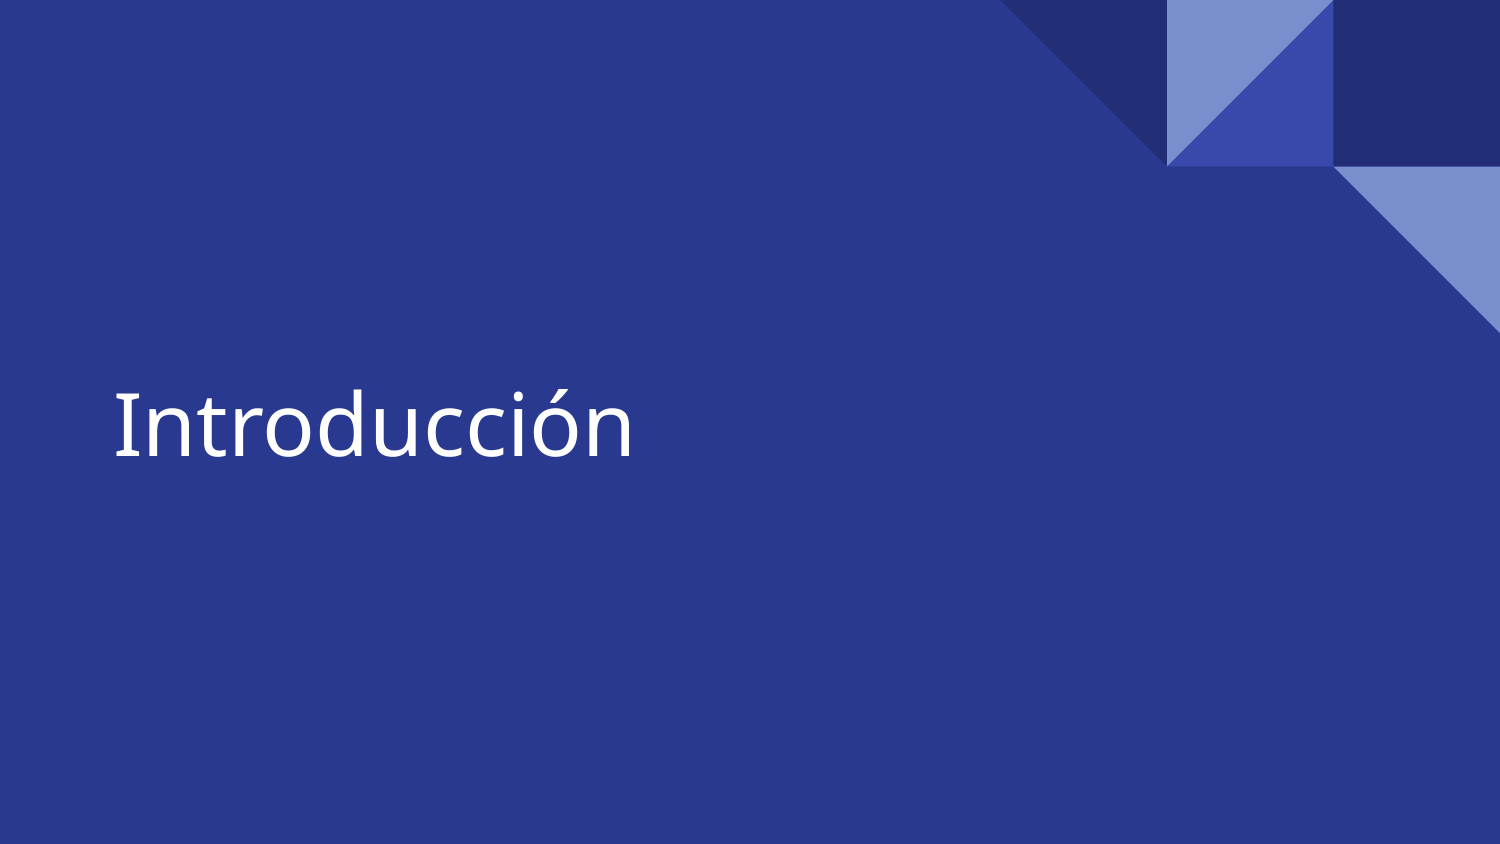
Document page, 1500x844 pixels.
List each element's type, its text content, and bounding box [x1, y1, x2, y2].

title Introducción [98, 353, 1447, 491]
